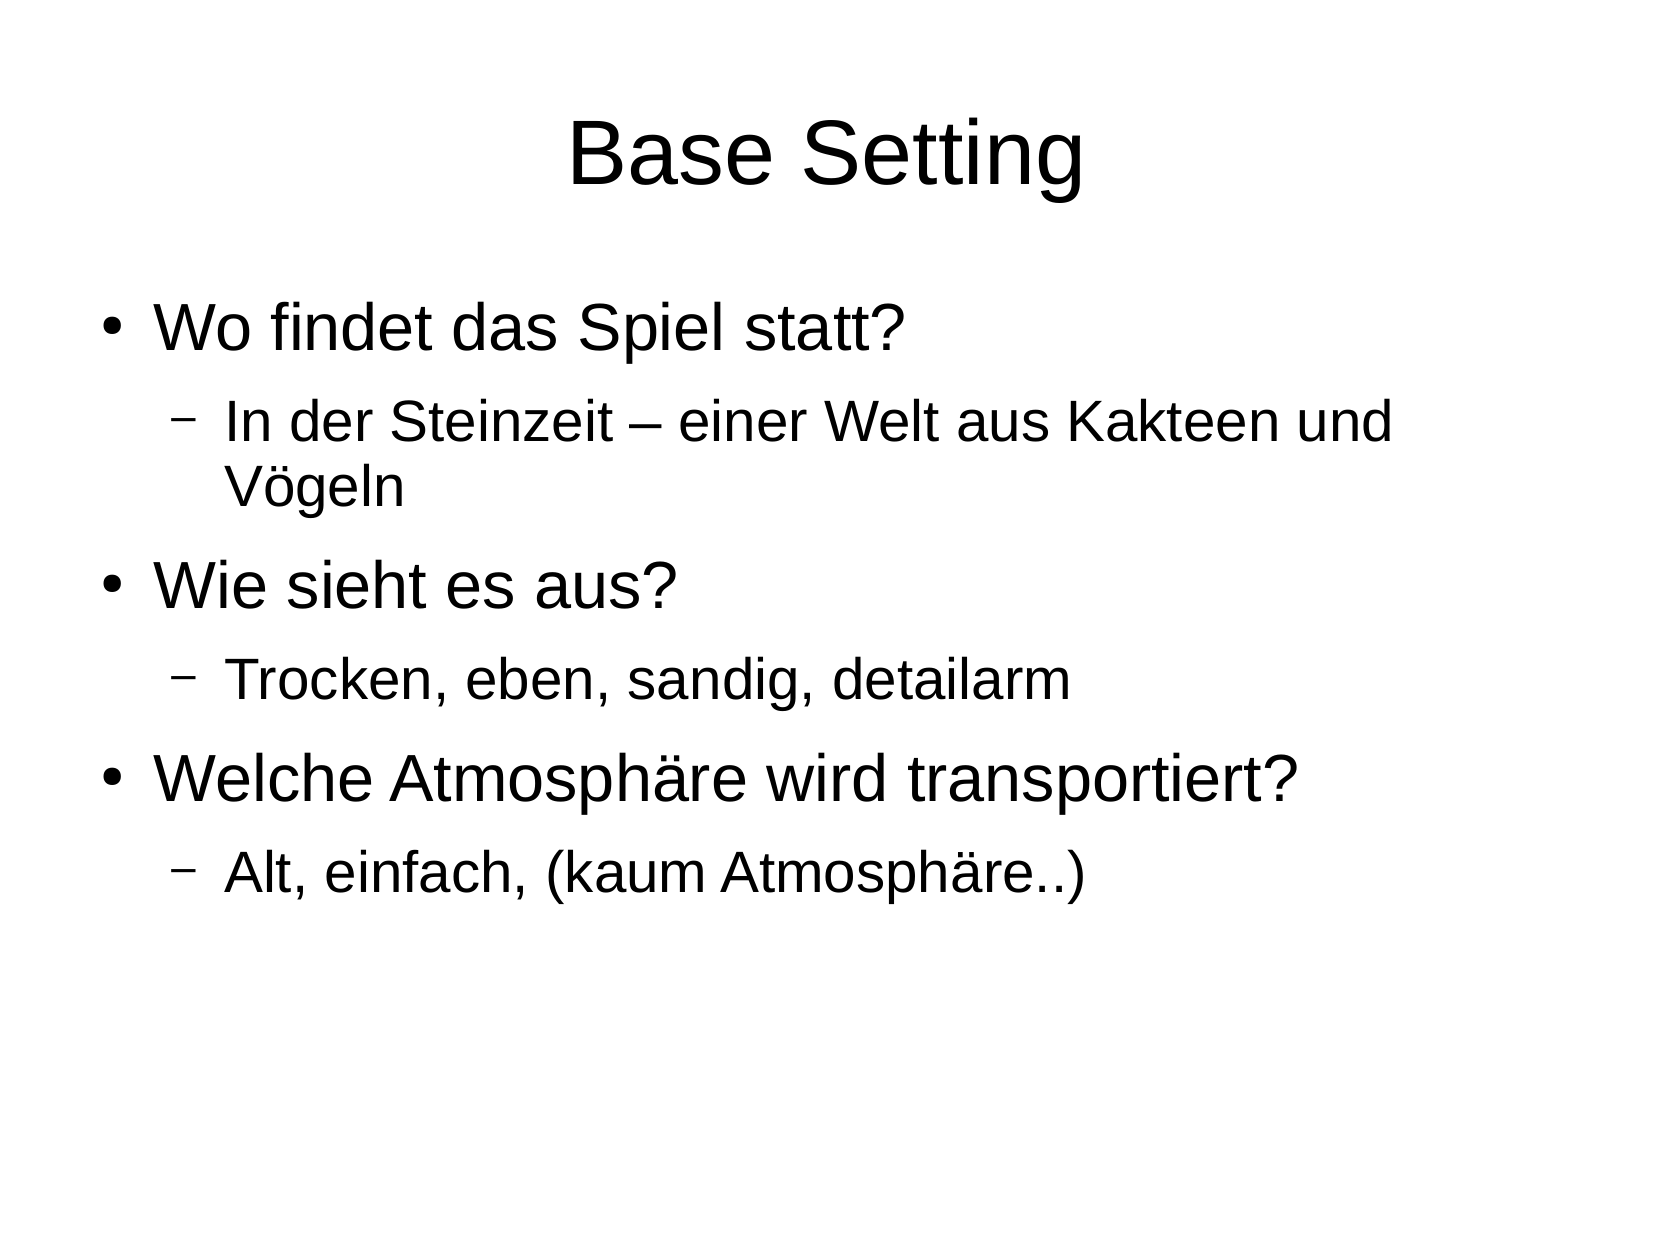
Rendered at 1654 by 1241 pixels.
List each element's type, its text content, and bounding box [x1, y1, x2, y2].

list Wo findet das Spiel statt? In der Steinzeit – einer Welt aus Kakteen und Vögeln Wie sieht es aus? Trocken, eben, sandig, detailarm Welche Atmosphäre wird transportiert? Alt, einfach, (kaum Atmosphäre..) [82, 290, 1571, 1010]
title Base Setting [82, 49, 1571, 257]
